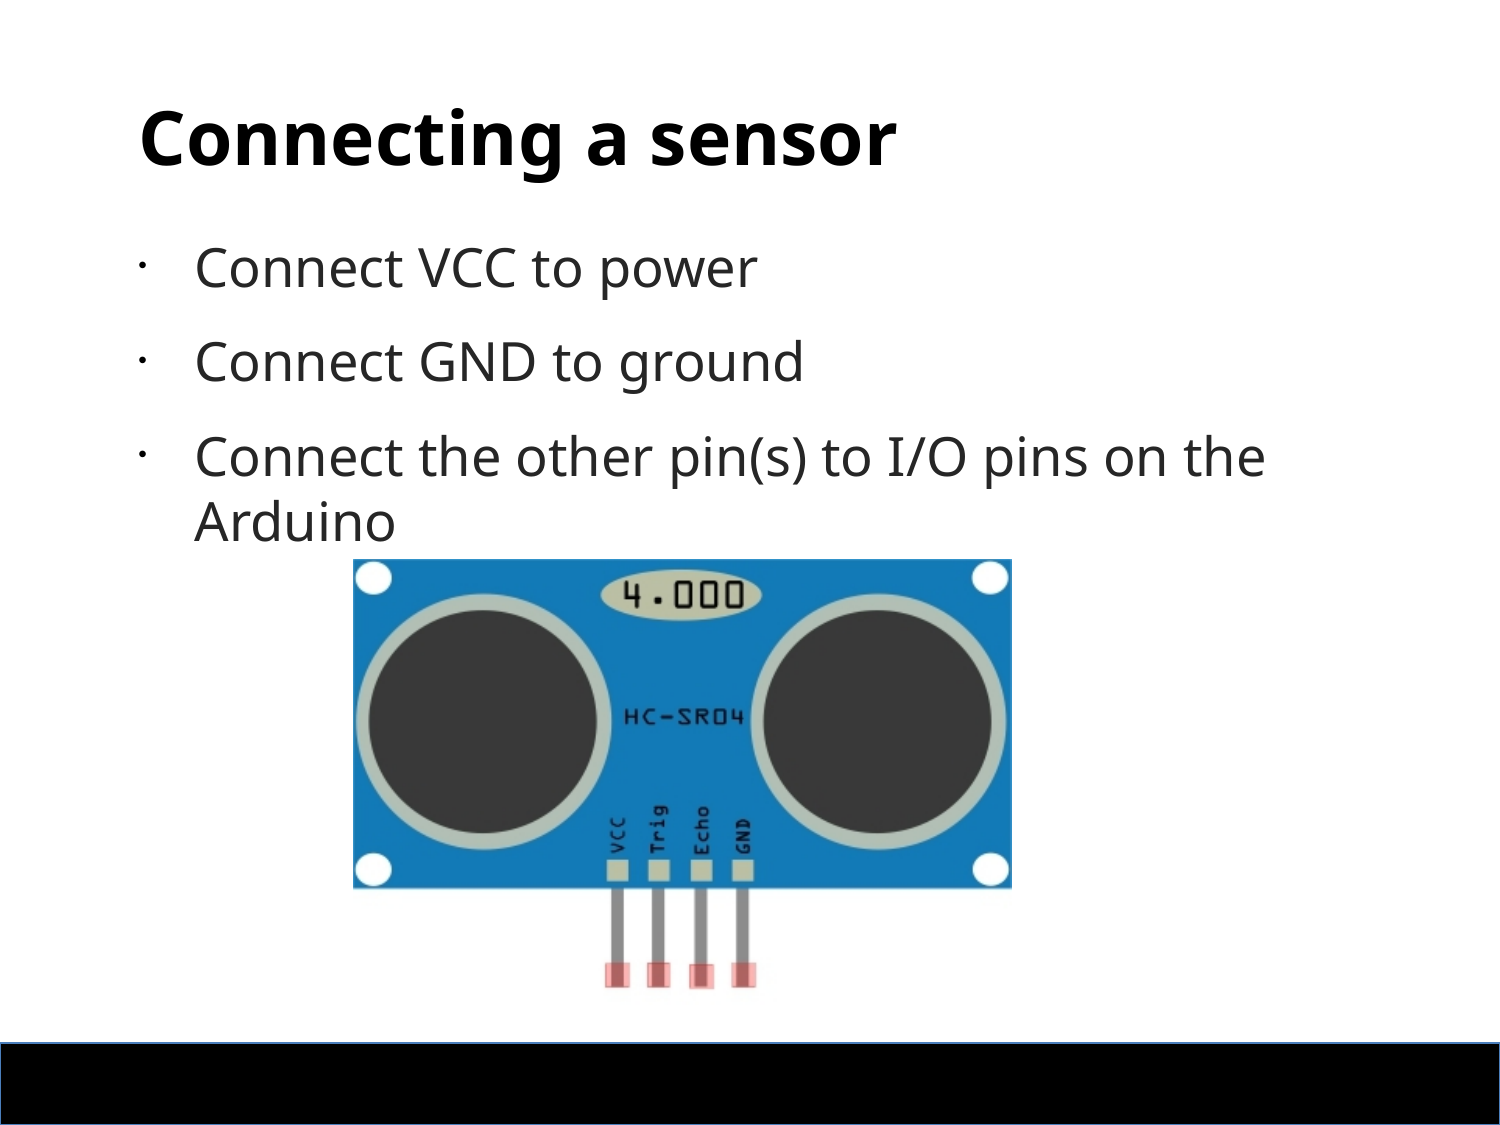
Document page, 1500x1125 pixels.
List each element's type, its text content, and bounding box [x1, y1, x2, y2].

picture [353, 559, 1012, 1005]
title Connecting a sensor [123, 82, 1383, 174]
list Connect VCC to power Connect GND to ground Connect the other pin(s) to I/O pins on the Arduino [123, 225, 1383, 1005]
